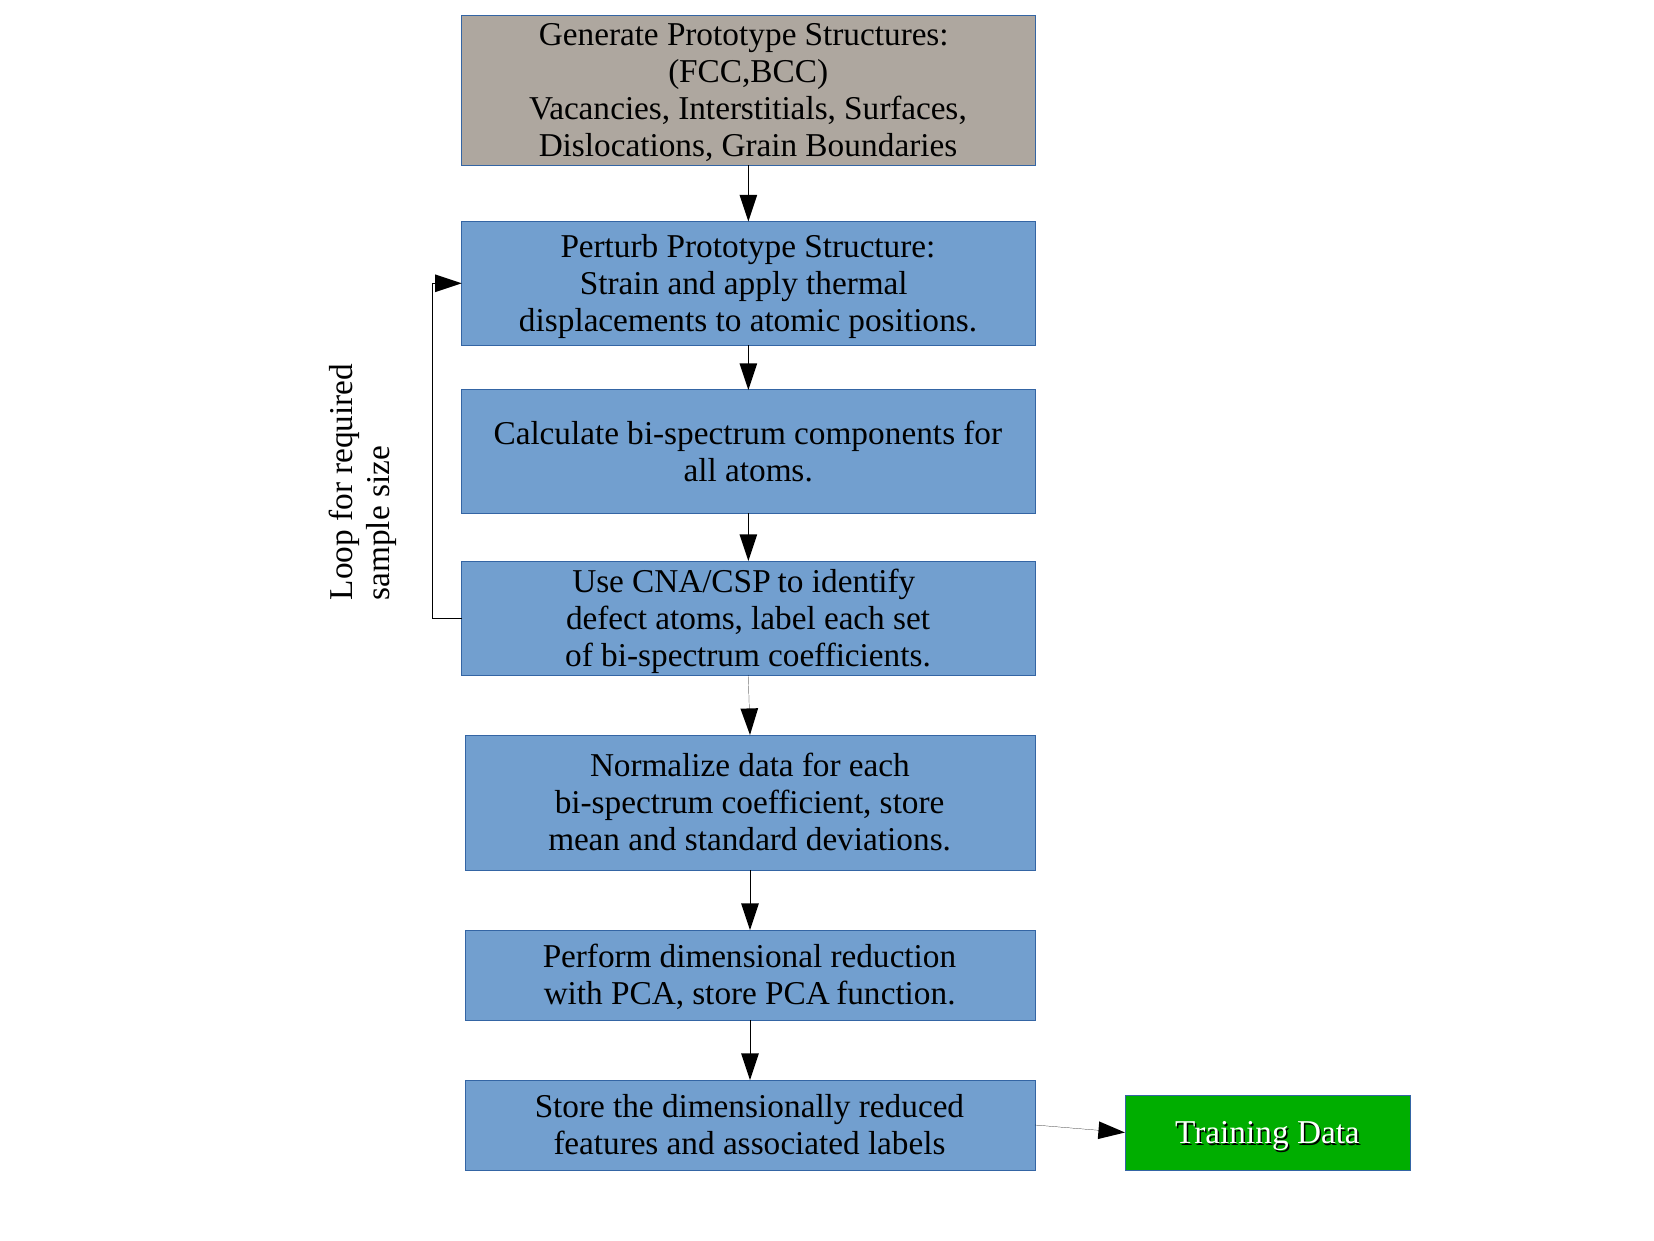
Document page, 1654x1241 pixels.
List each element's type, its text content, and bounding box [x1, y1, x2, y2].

text_box Normalize data for each bi-spectrum coefficient, store mean and standard deviations. [465, 735, 1036, 871]
text_box Perform dimensional reduction with PCA, store PCA function. [465, 930, 1036, 1021]
text_box Store the dimensionally reduced features and associated labels [465, 1080, 1036, 1171]
text_box Perturb Prototype Structure: Strain and apply thermal displacements to atomic positions. [461, 221, 1036, 346]
text_box Generate Prototype Structures: (FCC,BCC) Vacancies, Interstitials, Surfaces, Dislocations, Grain Boundaries [461, 15, 1036, 166]
text_box Calculate bi-spectrum components for all atoms. [461, 389, 1036, 514]
text_box Loop for required sample size [315, 282, 404, 616]
text_box Training Data [1125, 1095, 1411, 1171]
text_box Use CNA/CSP to identify defect atoms, label each set of bi-spectrum coefficients. [461, 561, 1036, 676]
